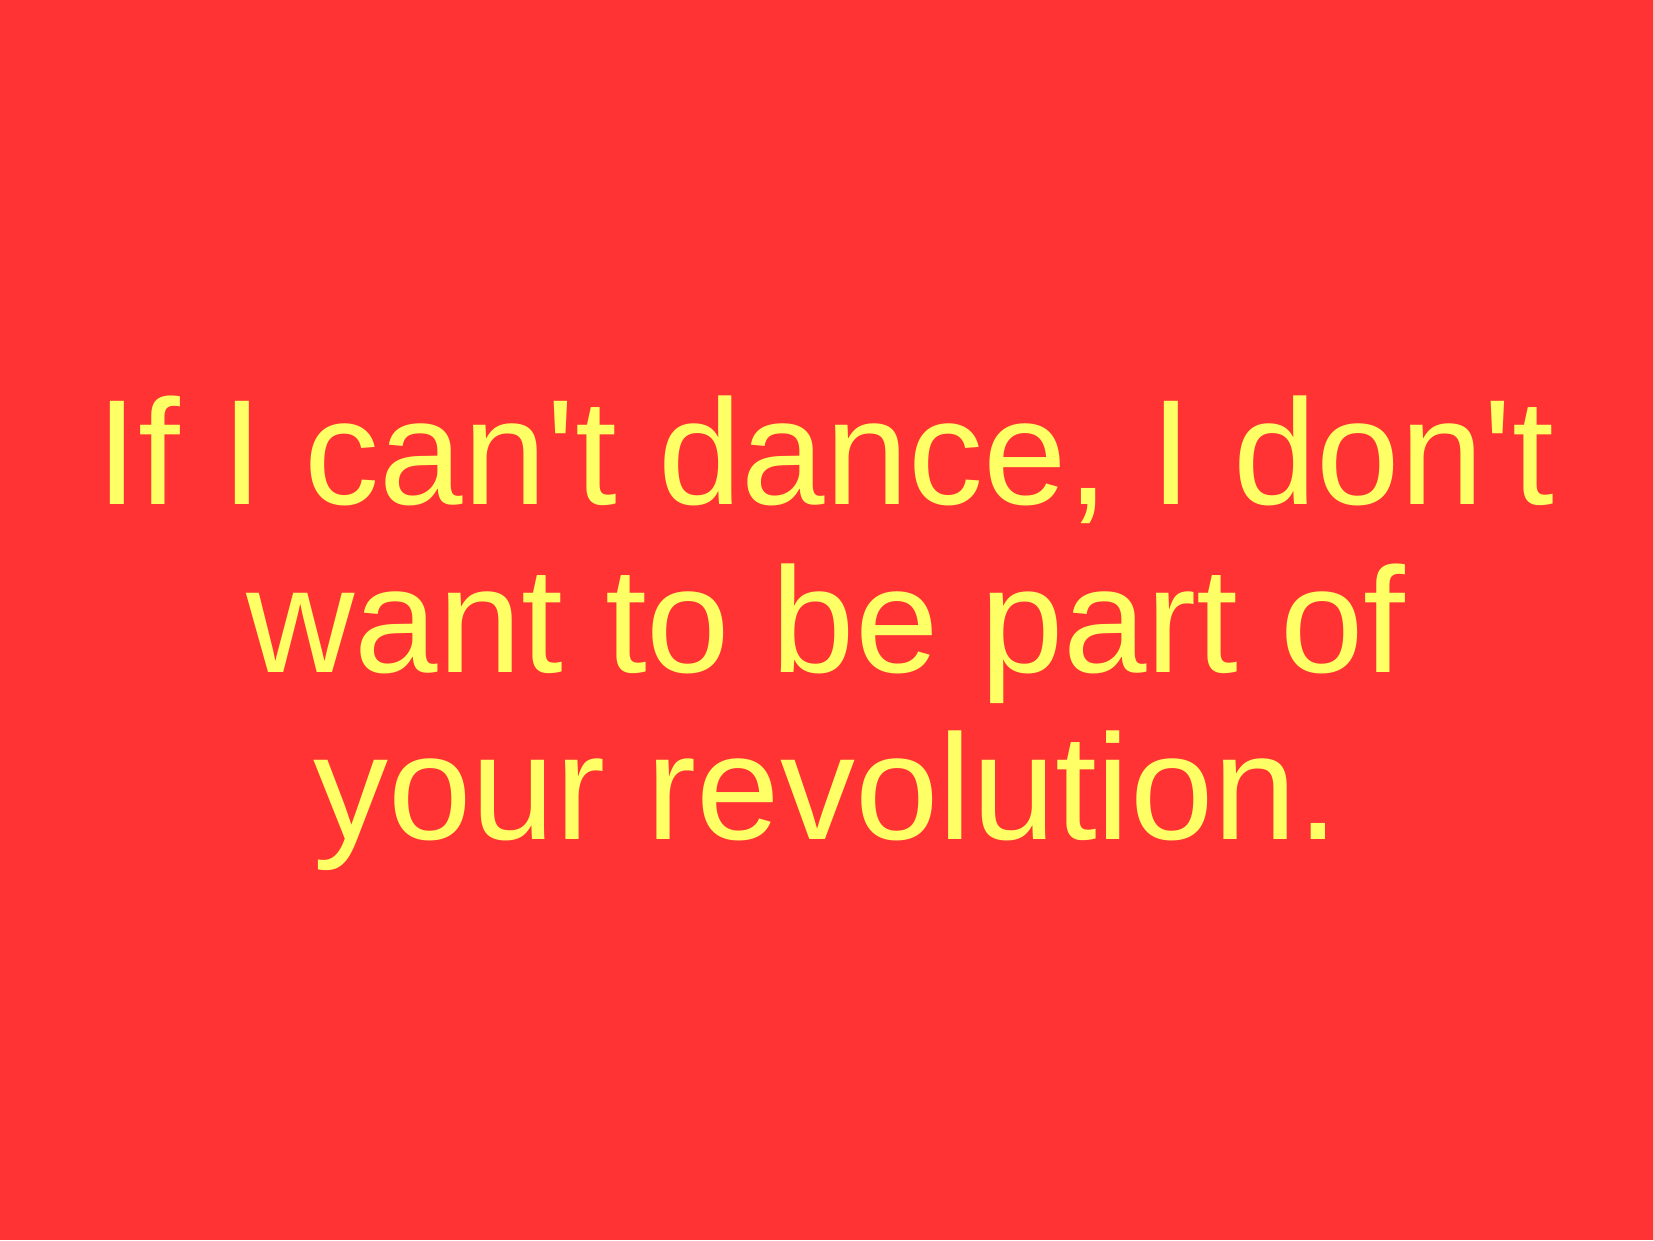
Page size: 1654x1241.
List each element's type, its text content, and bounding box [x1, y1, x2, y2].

subtitle If I can't dance, I don't want to be part of your revolution. [82, 260, 1571, 980]
